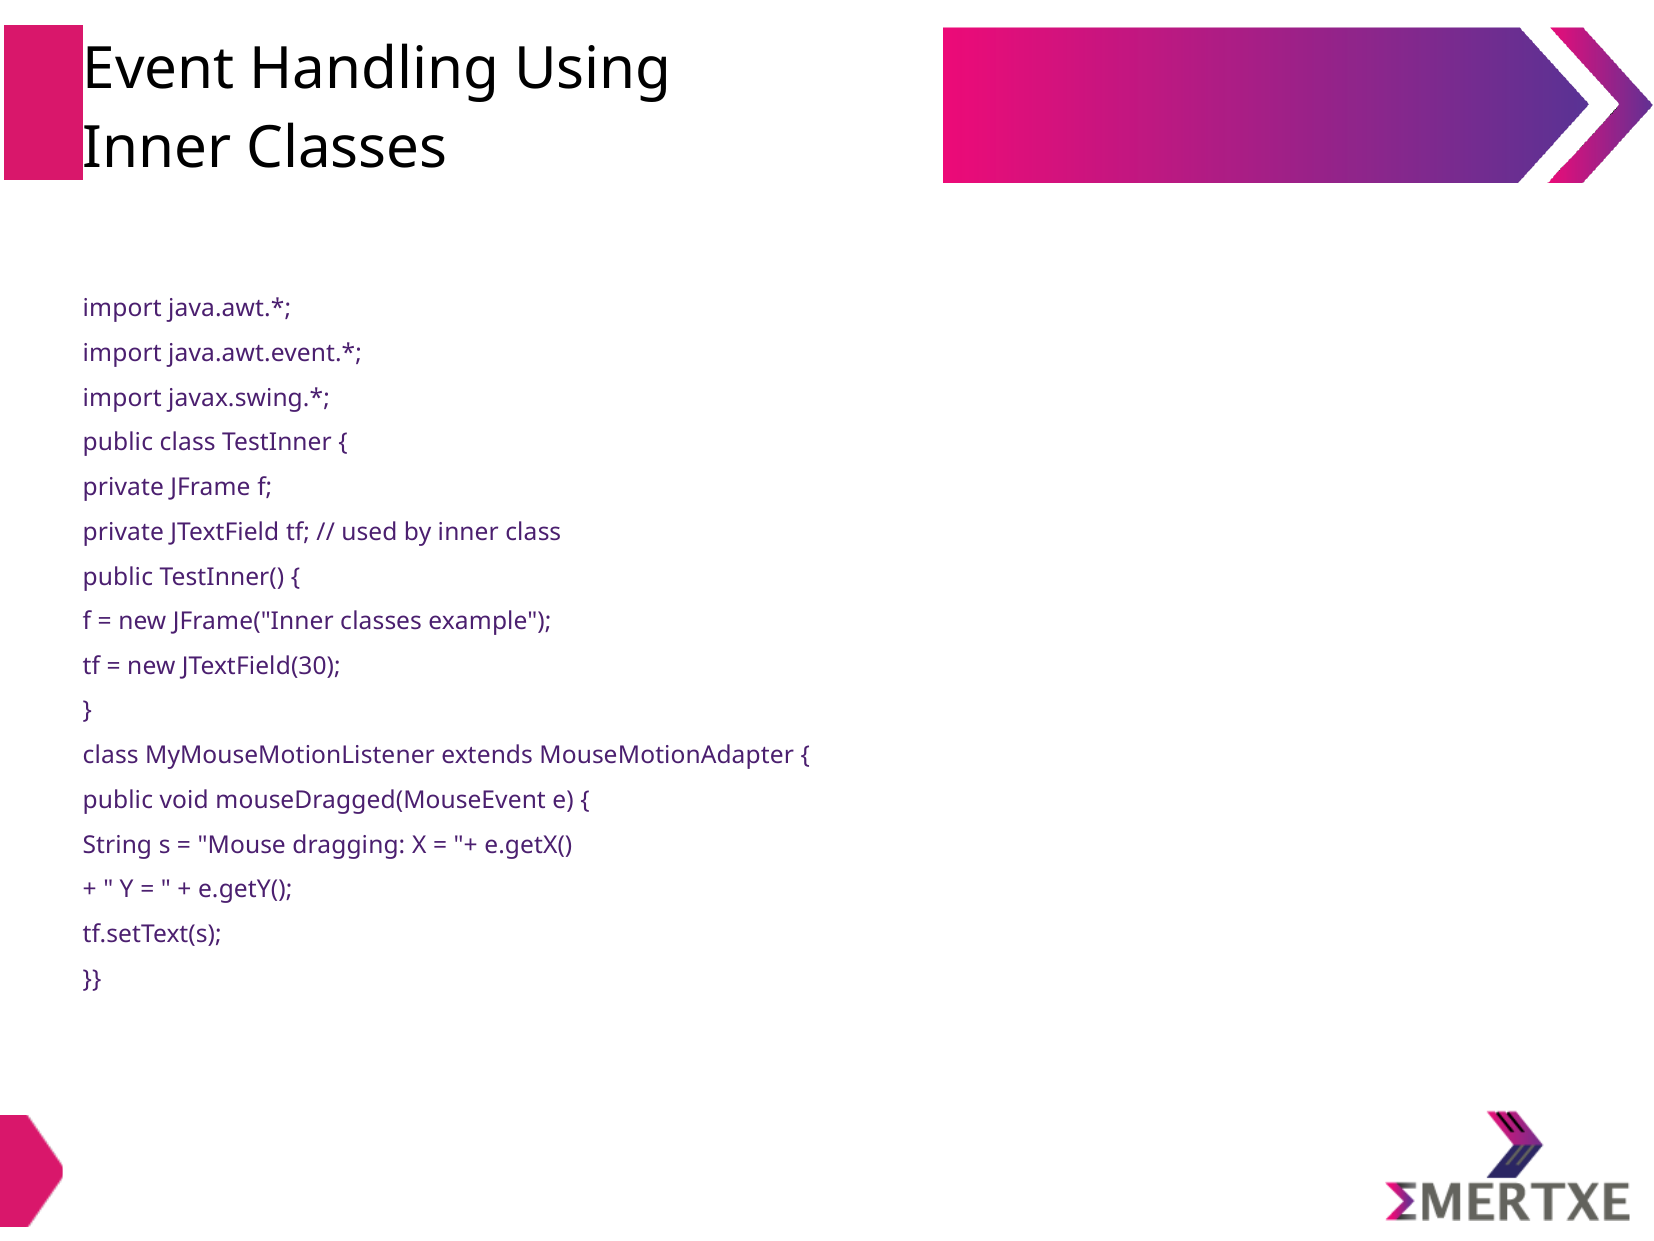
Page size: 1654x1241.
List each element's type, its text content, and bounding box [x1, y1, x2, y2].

list import java.awt.*; import java.awt.event.*; import javax.swing.*; public class TestInner { private JFrame f; private JTextField tf; // used by inner class public TestInner() { f = new JFrame("Inner classes example"); tf = new JTextField(30); } class MyMouseMotionListener extends MouseMotionAdapter { public void mouseDragged(MouseEvent e) { String s = "Mouse dragging: X = "+ e.getX() + " Y = " + e.getY(); tf.setText(s); }} [82, 290, 1571, 1010]
title Event Handling Using Inner Classes [82, 2, 1571, 210]
picture [1571, 27, 1653, 183]
picture [1385, 1107, 1631, 1221]
